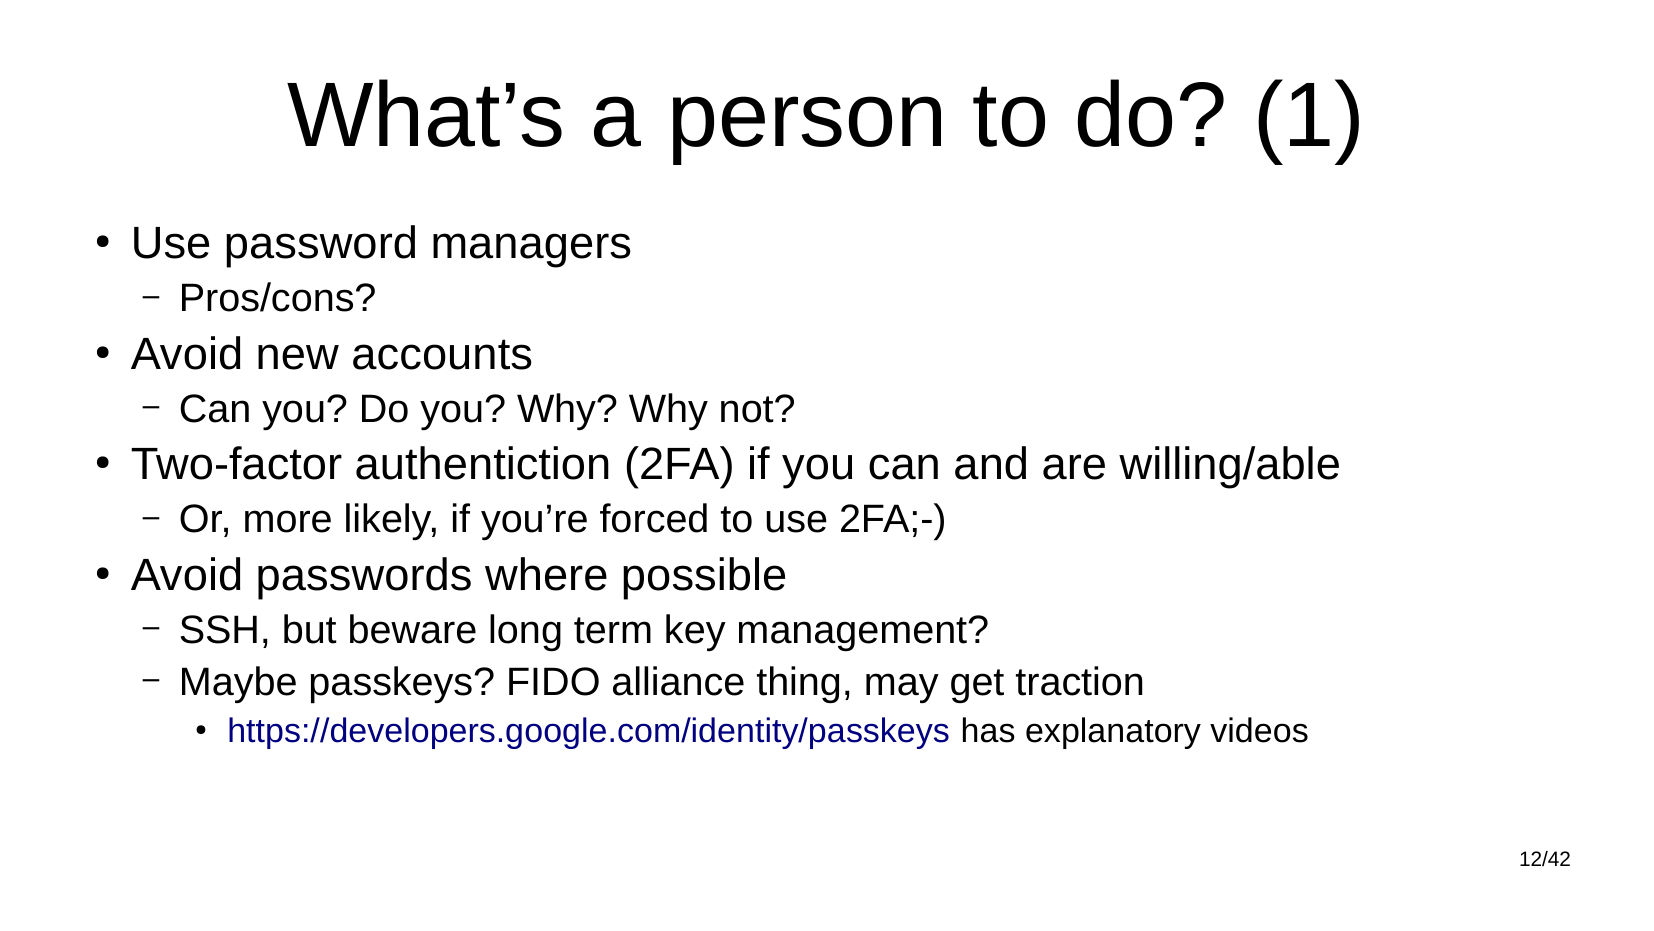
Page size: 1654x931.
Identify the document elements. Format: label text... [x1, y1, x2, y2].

list Use password managers Pros/cons? Avoid new accounts Can you? Do you? Why? Why not? Two-factor authentiction (2FA) if you can and are willing/able Or, more likely, if you’re forced to use 2FA;-) Avoid passwords where possible SSH, but beware long term key management? Maybe passkeys? FIDO alliance thing, may get traction https://developers.google.com/identity/passkeys has explanatory videos [82, 217, 1571, 758]
title What’s a person to do? (1) [82, 37, 1571, 193]
